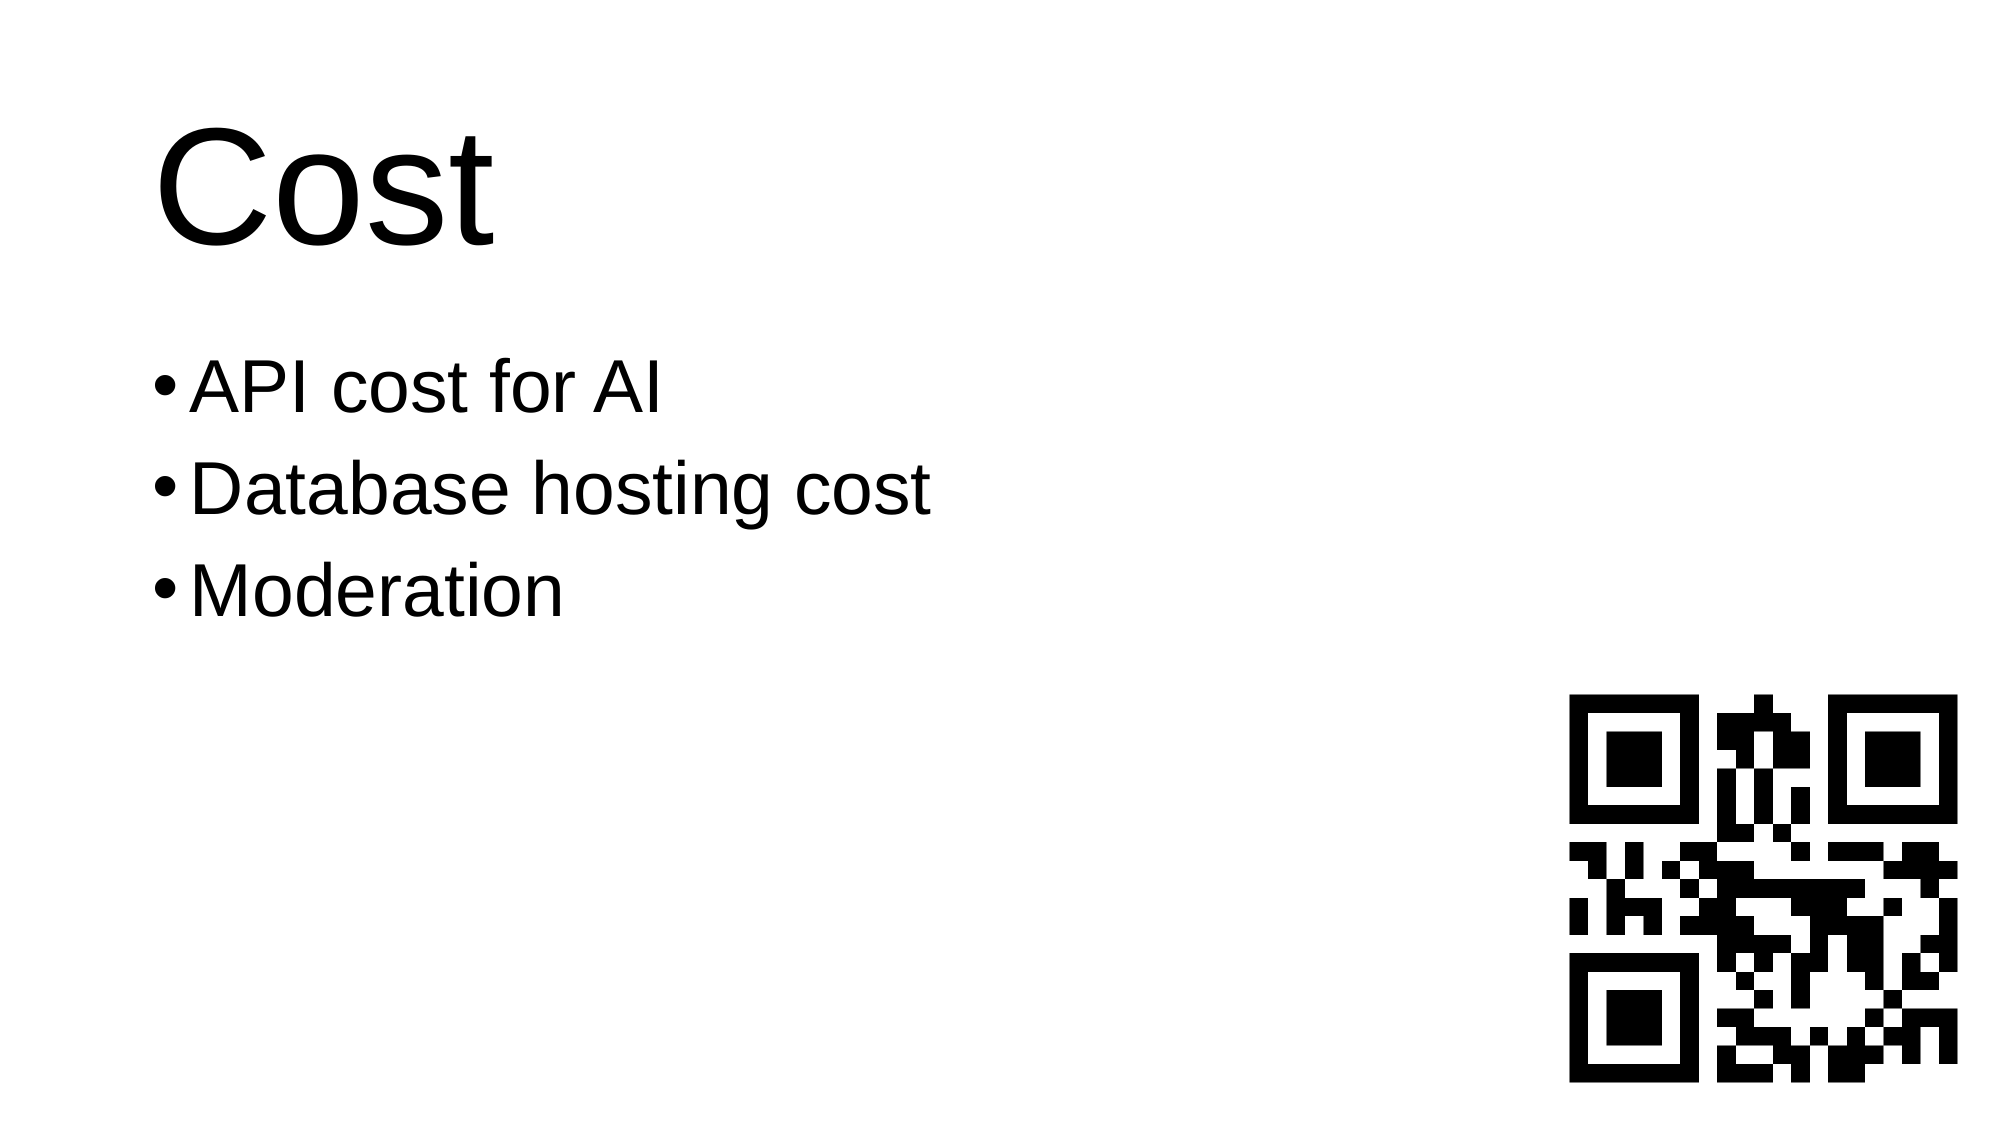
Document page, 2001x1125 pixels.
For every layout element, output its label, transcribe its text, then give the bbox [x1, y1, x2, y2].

text_box Cost [137, 81, 1863, 300]
picture [1527, 652, 2000, 1125]
text_box API cost for AI Database hosting cost Moderation [137, 340, 1863, 1014]
